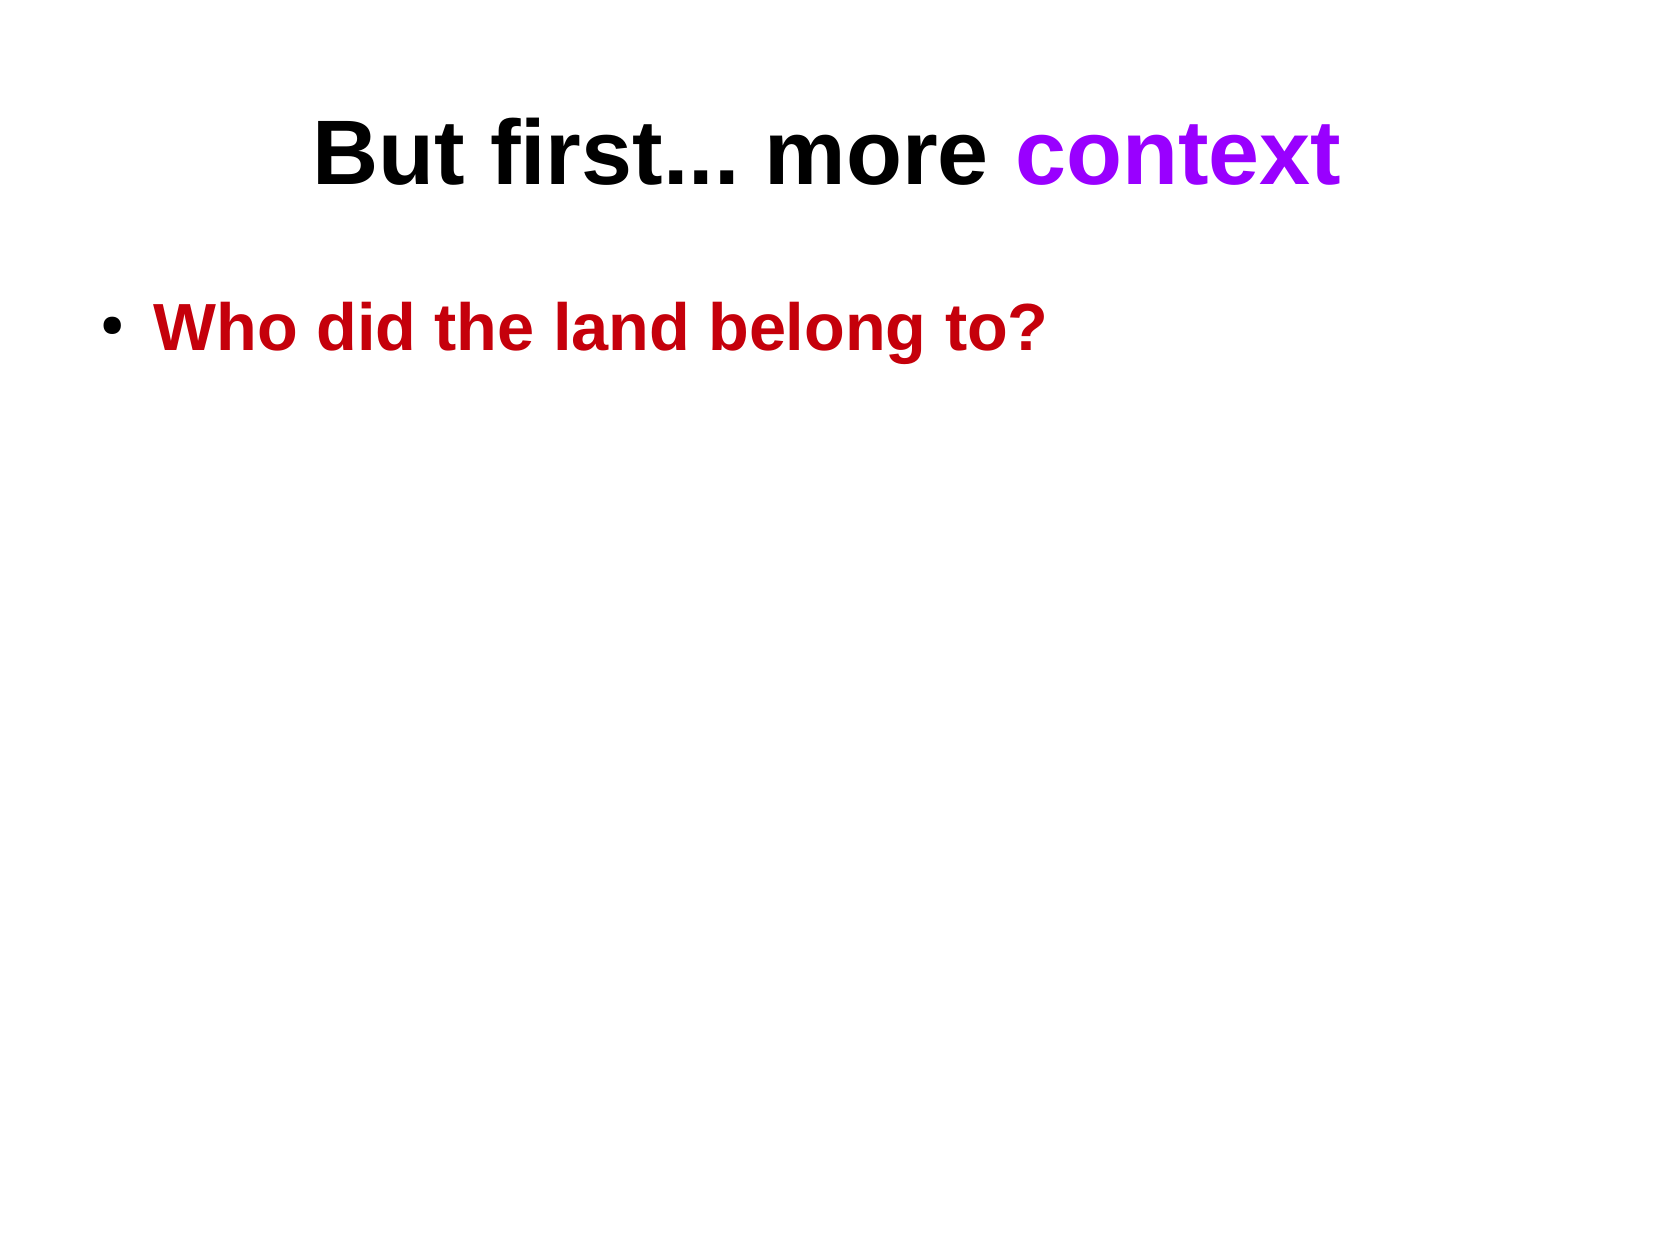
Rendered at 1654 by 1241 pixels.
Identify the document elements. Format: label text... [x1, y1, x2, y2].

list Who did the land belong to? [82, 290, 1571, 1109]
title But first... more context [82, 49, 1571, 257]
